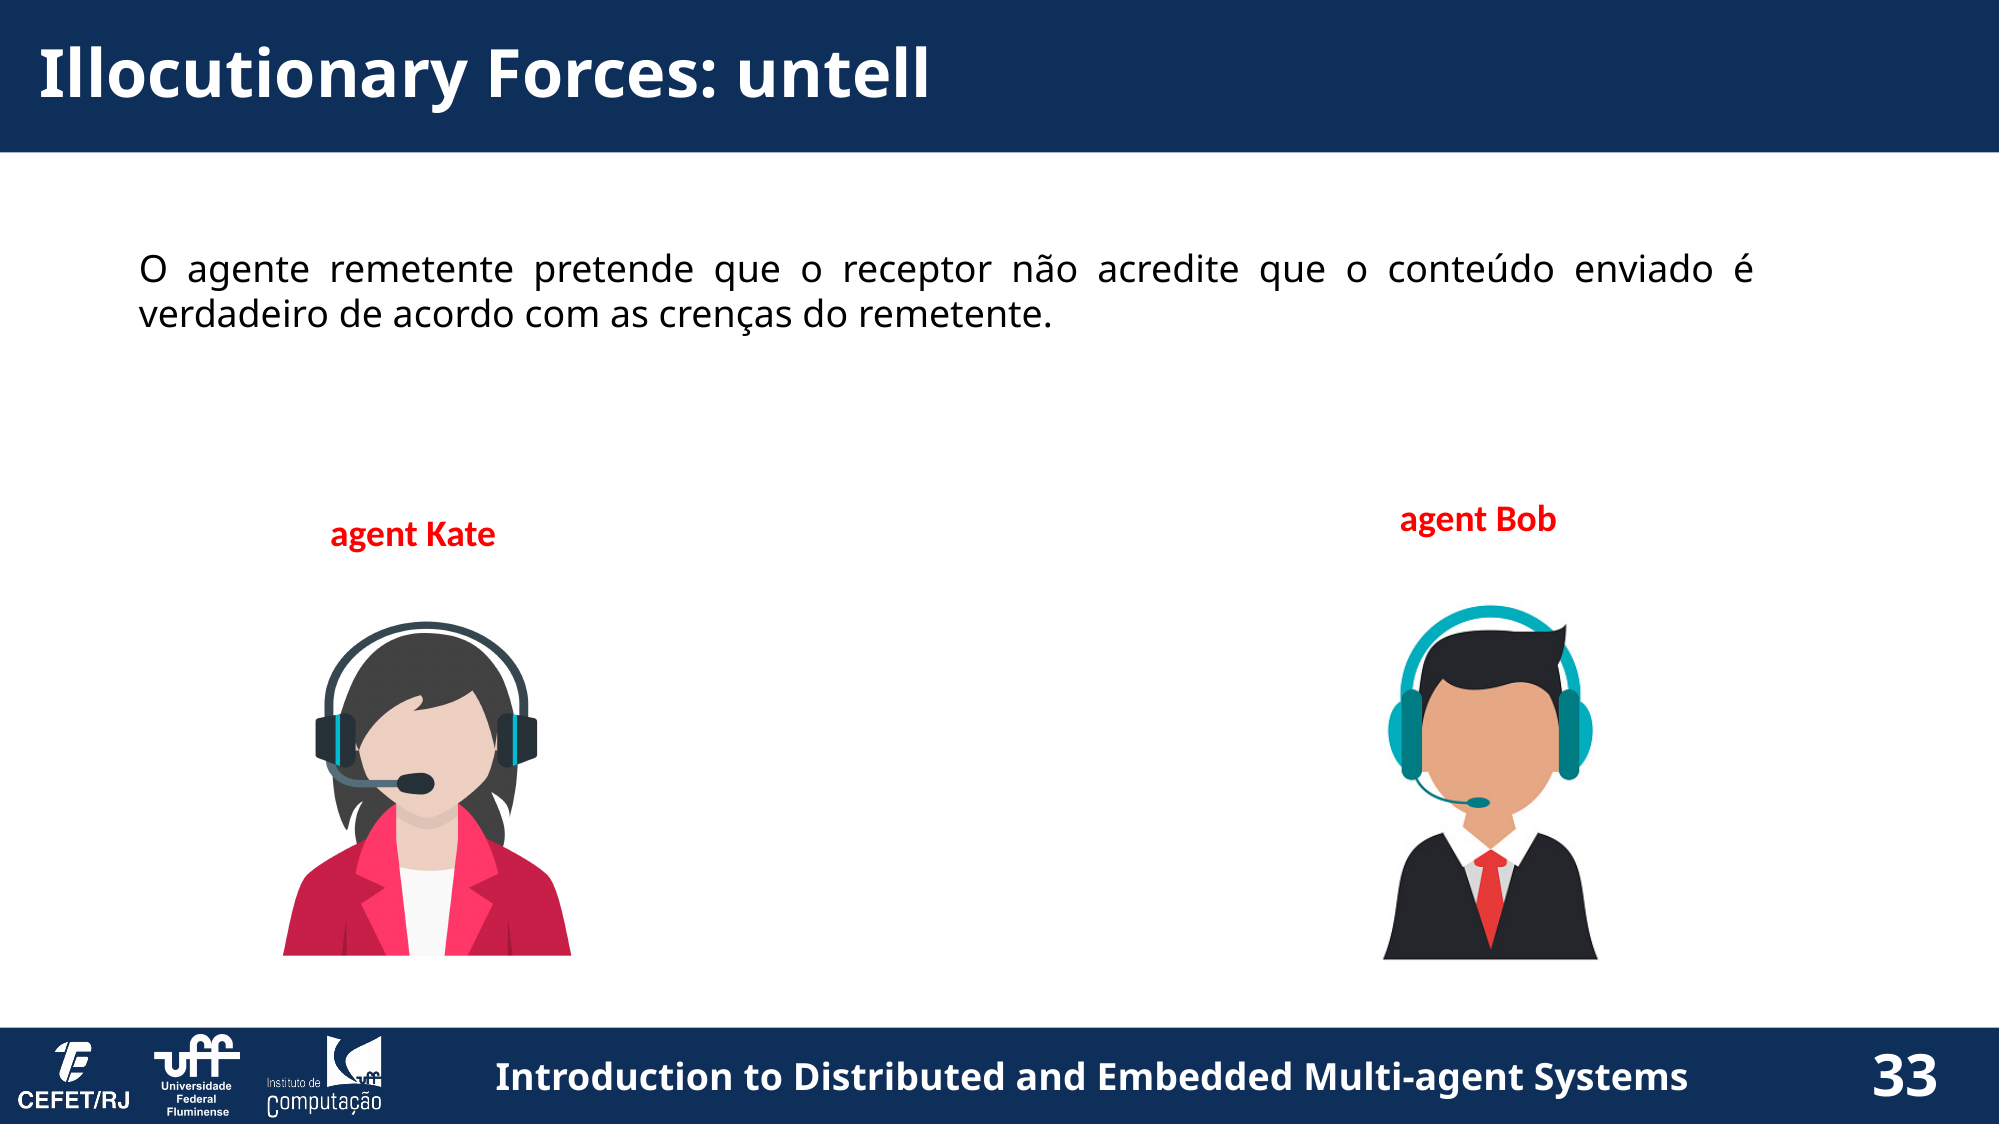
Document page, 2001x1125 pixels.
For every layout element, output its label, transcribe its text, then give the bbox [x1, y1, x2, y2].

picture [153, 1033, 241, 1121]
picture [265, 1033, 383, 1118]
text_box agent Bob [1360, 486, 1596, 547]
text_box agent Kate [295, 501, 531, 562]
picture [18, 1021, 129, 1125]
picture [205, 566, 649, 1011]
picture [1268, 560, 1713, 1005]
text_box O agente remetente pretende que o receptor não acredite que o conteúdo enviado é verdadeiro de acordo com as crenças do remetente. [123, 237, 1771, 343]
text_box Illocutionary Forces: untell [25, 23, 1999, 119]
